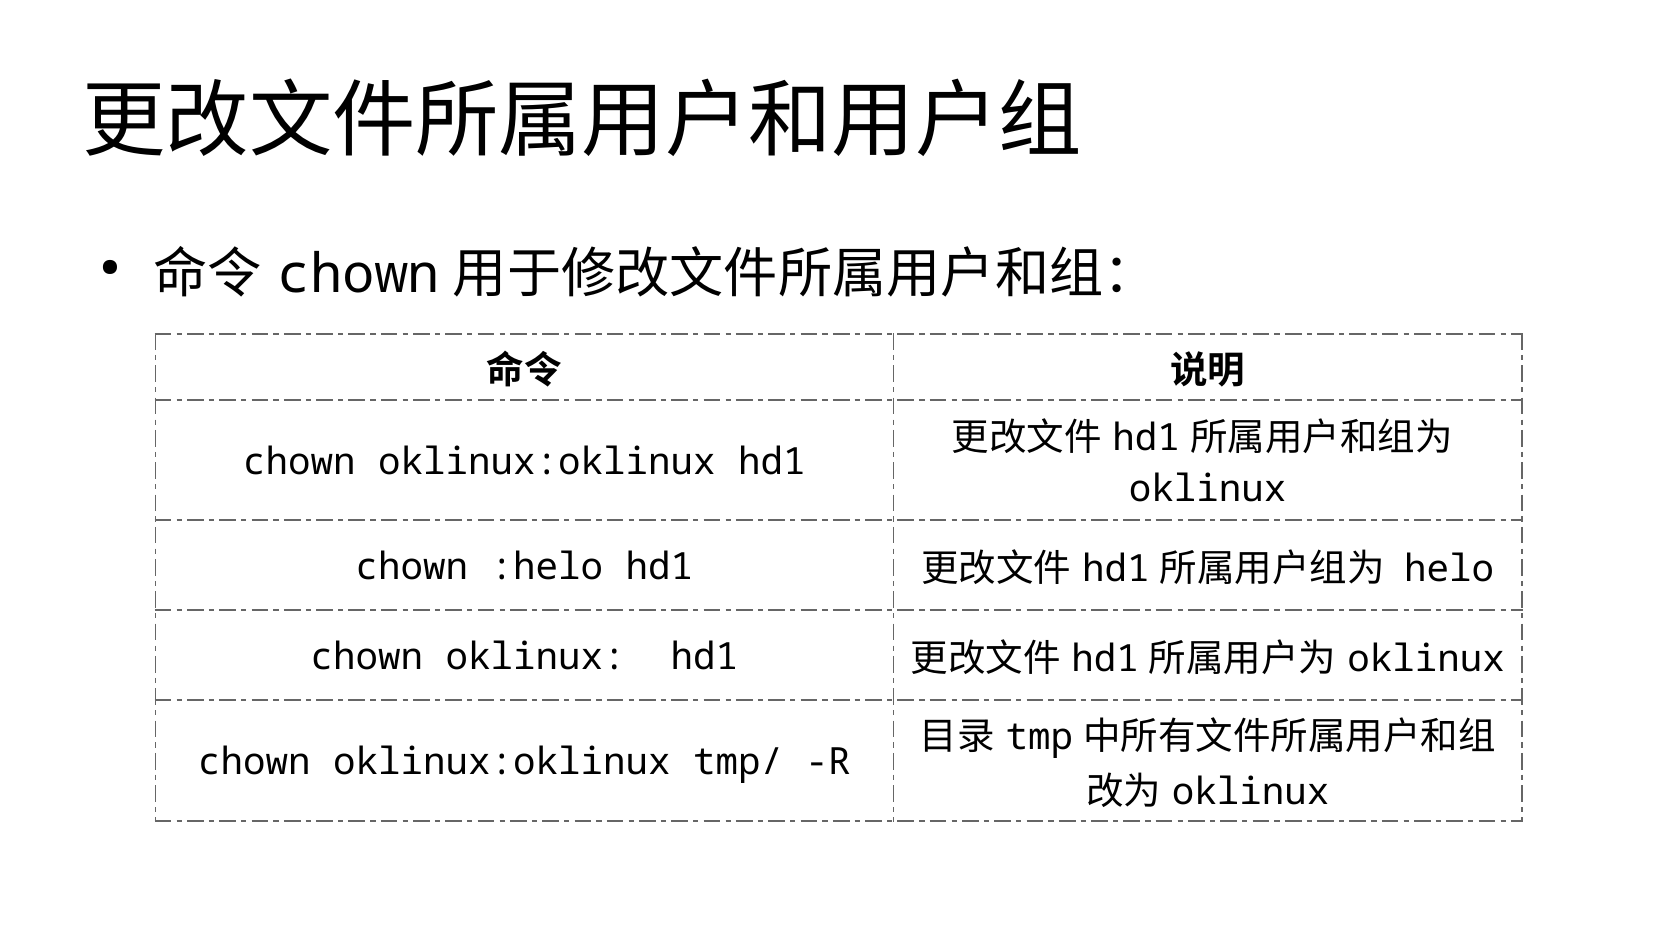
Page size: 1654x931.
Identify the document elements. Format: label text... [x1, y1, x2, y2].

table_cell 目录tmp中所有文件所属用户和组改为oklinux [893, 700, 1522, 821]
table_cell chown oklinux:oklinux hd1 [155, 400, 893, 520]
table_cell 更改文件hd1所属用户组为 helo [893, 520, 1522, 610]
table_cell chown oklinux:oklinux tmp/ -R [155, 700, 893, 821]
list 命令chown用于修改文件所属用户和组： [82, 217, 1571, 758]
table_header 说明 [893, 334, 1522, 400]
table_cell 更改文件hd1所属用户为oklinux [893, 610, 1522, 700]
title 更改文件所属用户和用户组 [82, 37, 1571, 189]
table_header 命令 [155, 334, 893, 400]
table_cell chown oklinux: hd1 [155, 610, 893, 700]
table_cell chown :helo hd1 [155, 520, 893, 610]
table_cell 更改文件hd1所属用户和组为oklinux [893, 400, 1522, 520]
